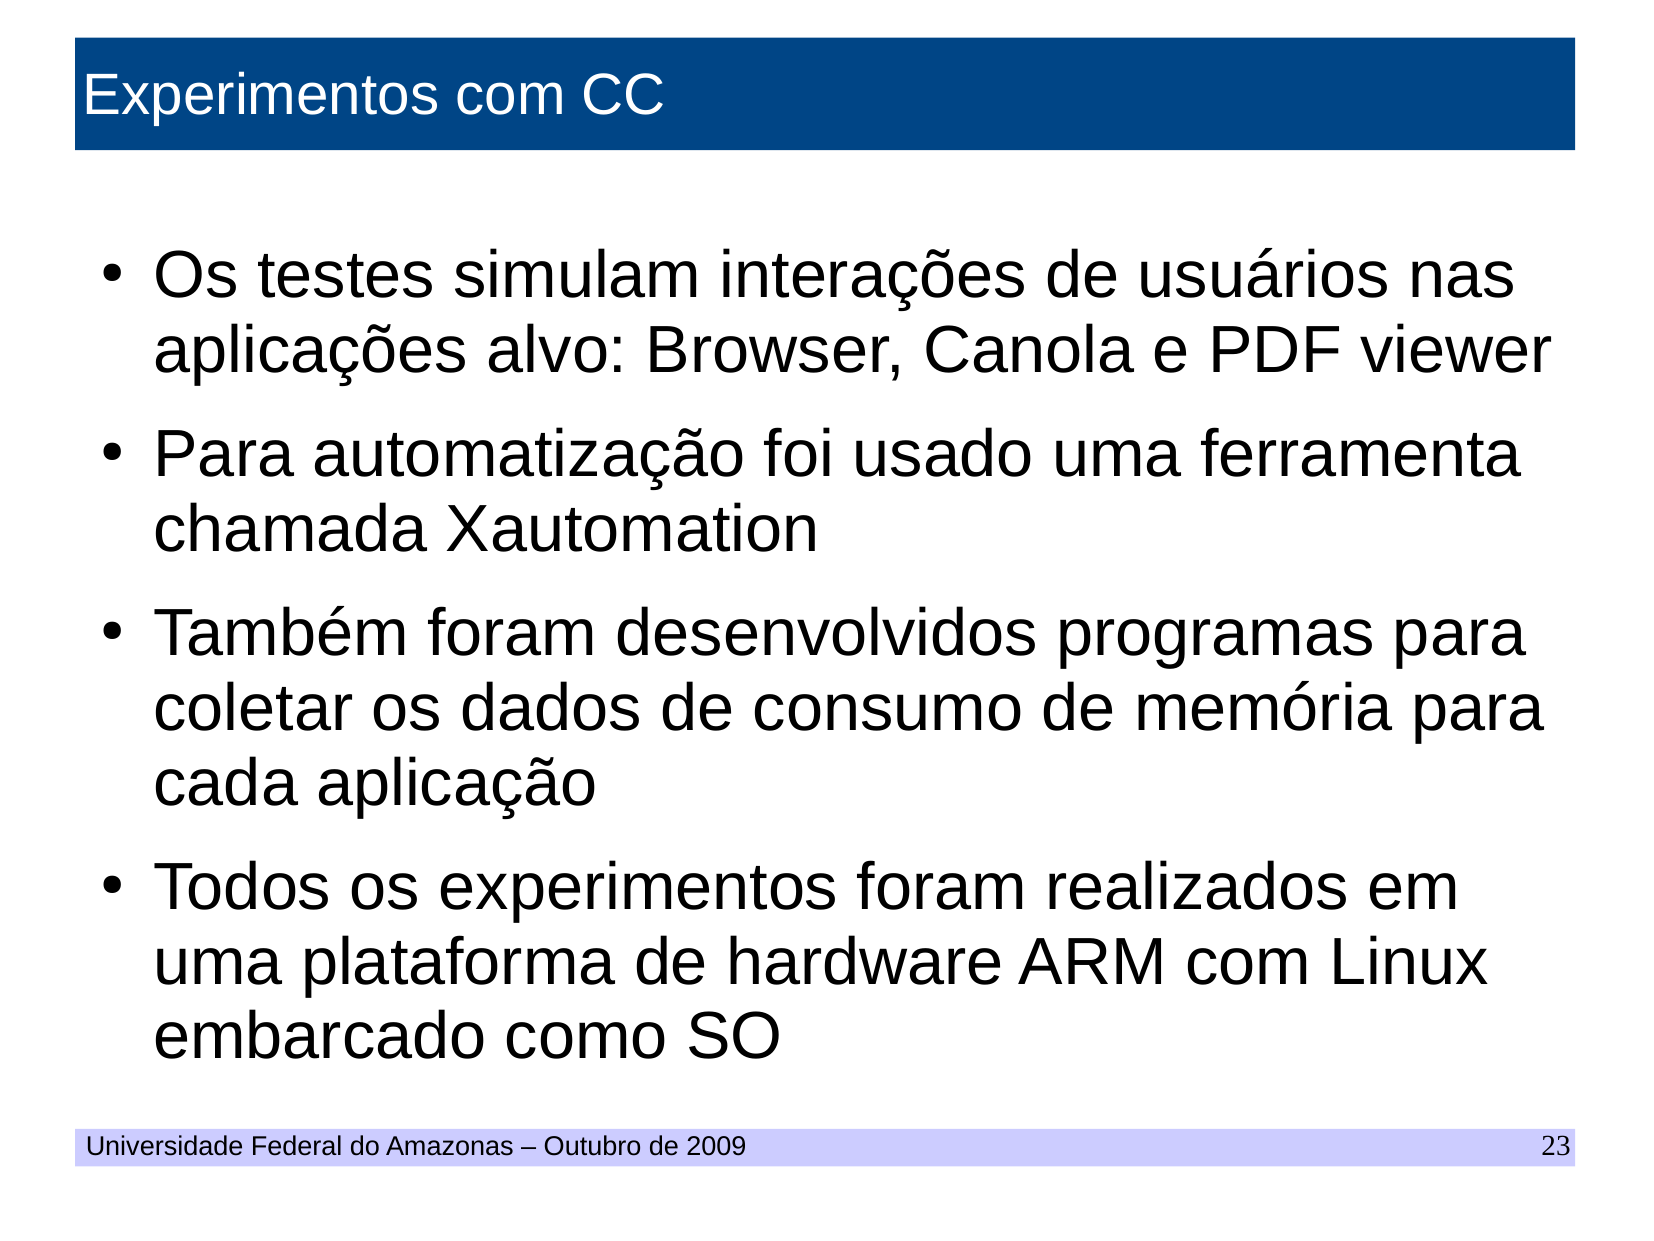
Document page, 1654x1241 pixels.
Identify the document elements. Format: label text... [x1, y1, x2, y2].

list Os testes simulam interações de usuários nas aplicações alvo: Browser, Canola e PDF viewer Para automatização foi usado uma ferramenta chamada Xautomation Também foram desenvolvidos programas para coletar os dados de consumo de memória para cada aplicação Todos os experimentos foram realizados em uma plataforma de hardware ARM com Linux embarcado como SO [82, 237, 1571, 1071]
title Experimentos com CC [82, 43, 1571, 145]
